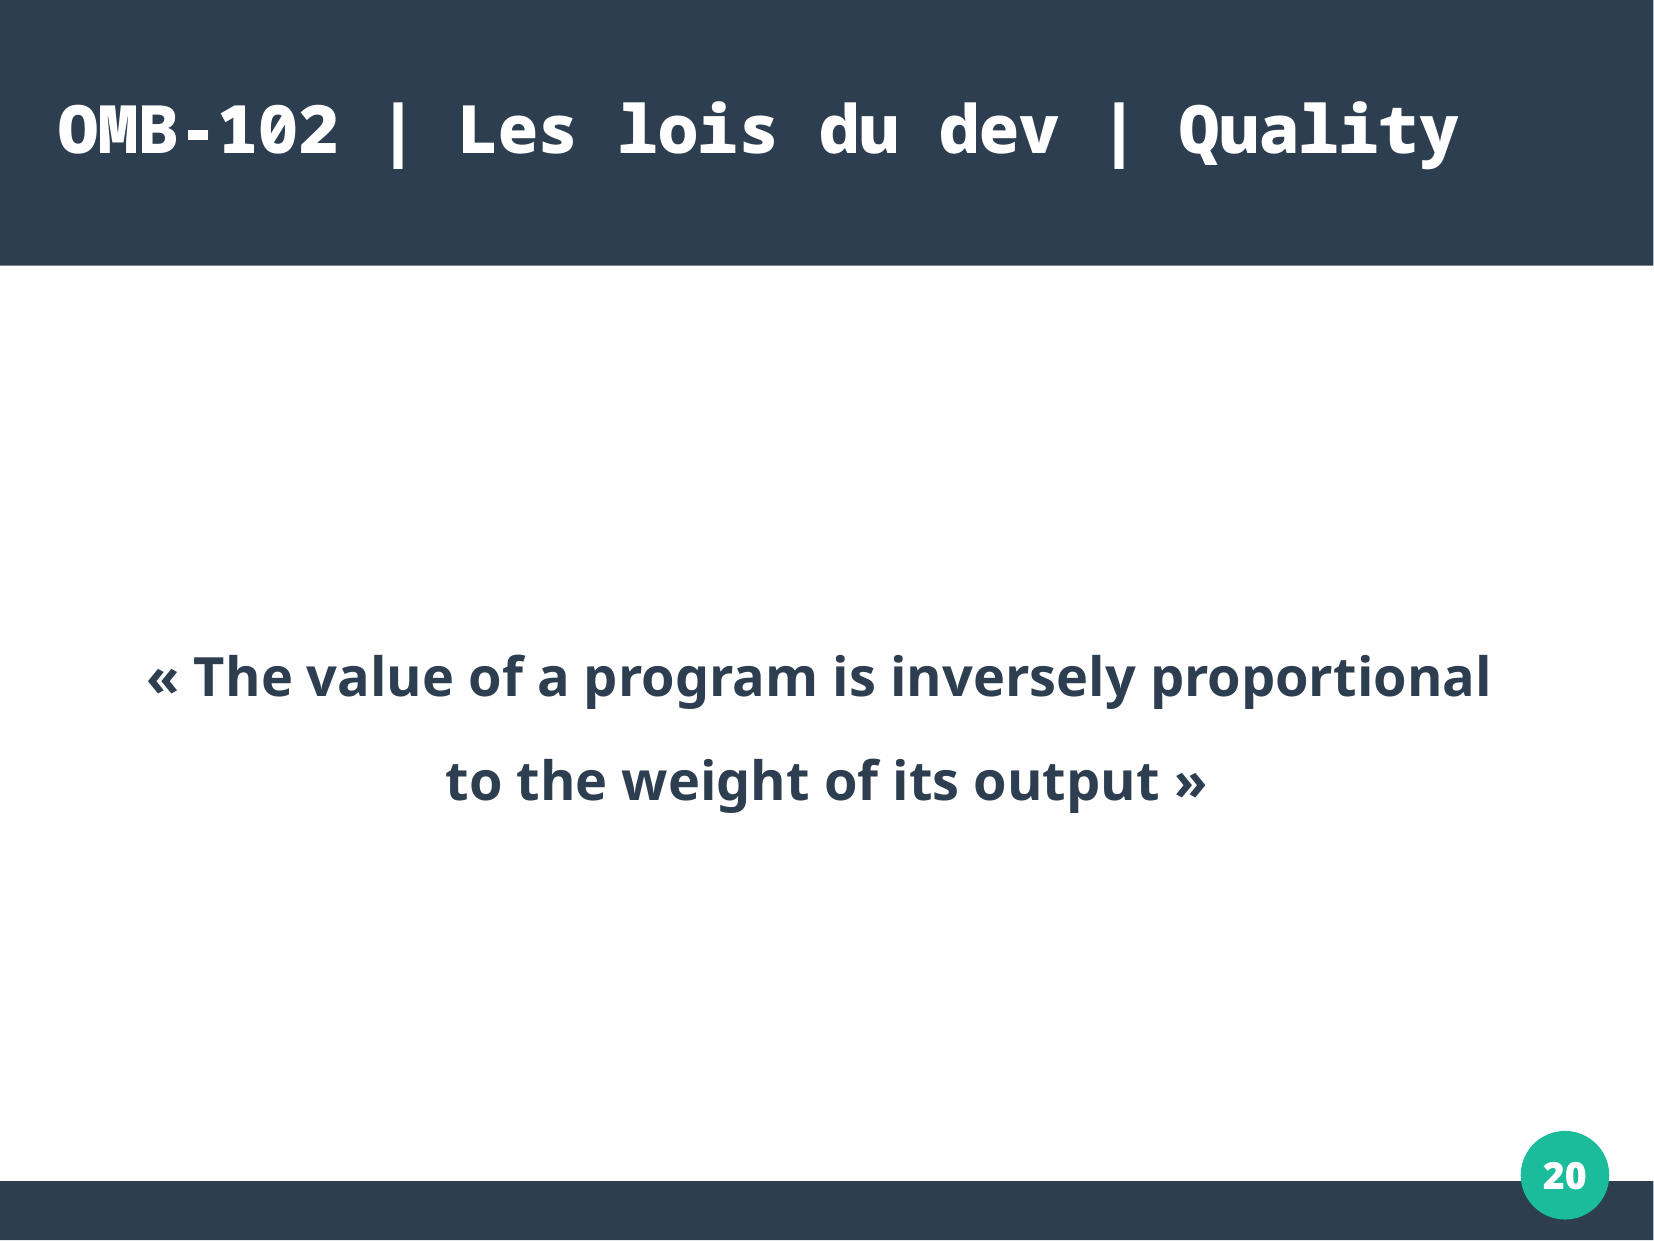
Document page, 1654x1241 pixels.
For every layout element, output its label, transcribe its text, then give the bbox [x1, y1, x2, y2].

title OMB-102 | Les lois du dev | Quality [59, 49, 1595, 207]
list « The value of a program is inversely proportional to the weight of its output » [0, 270, 1654, 1186]
